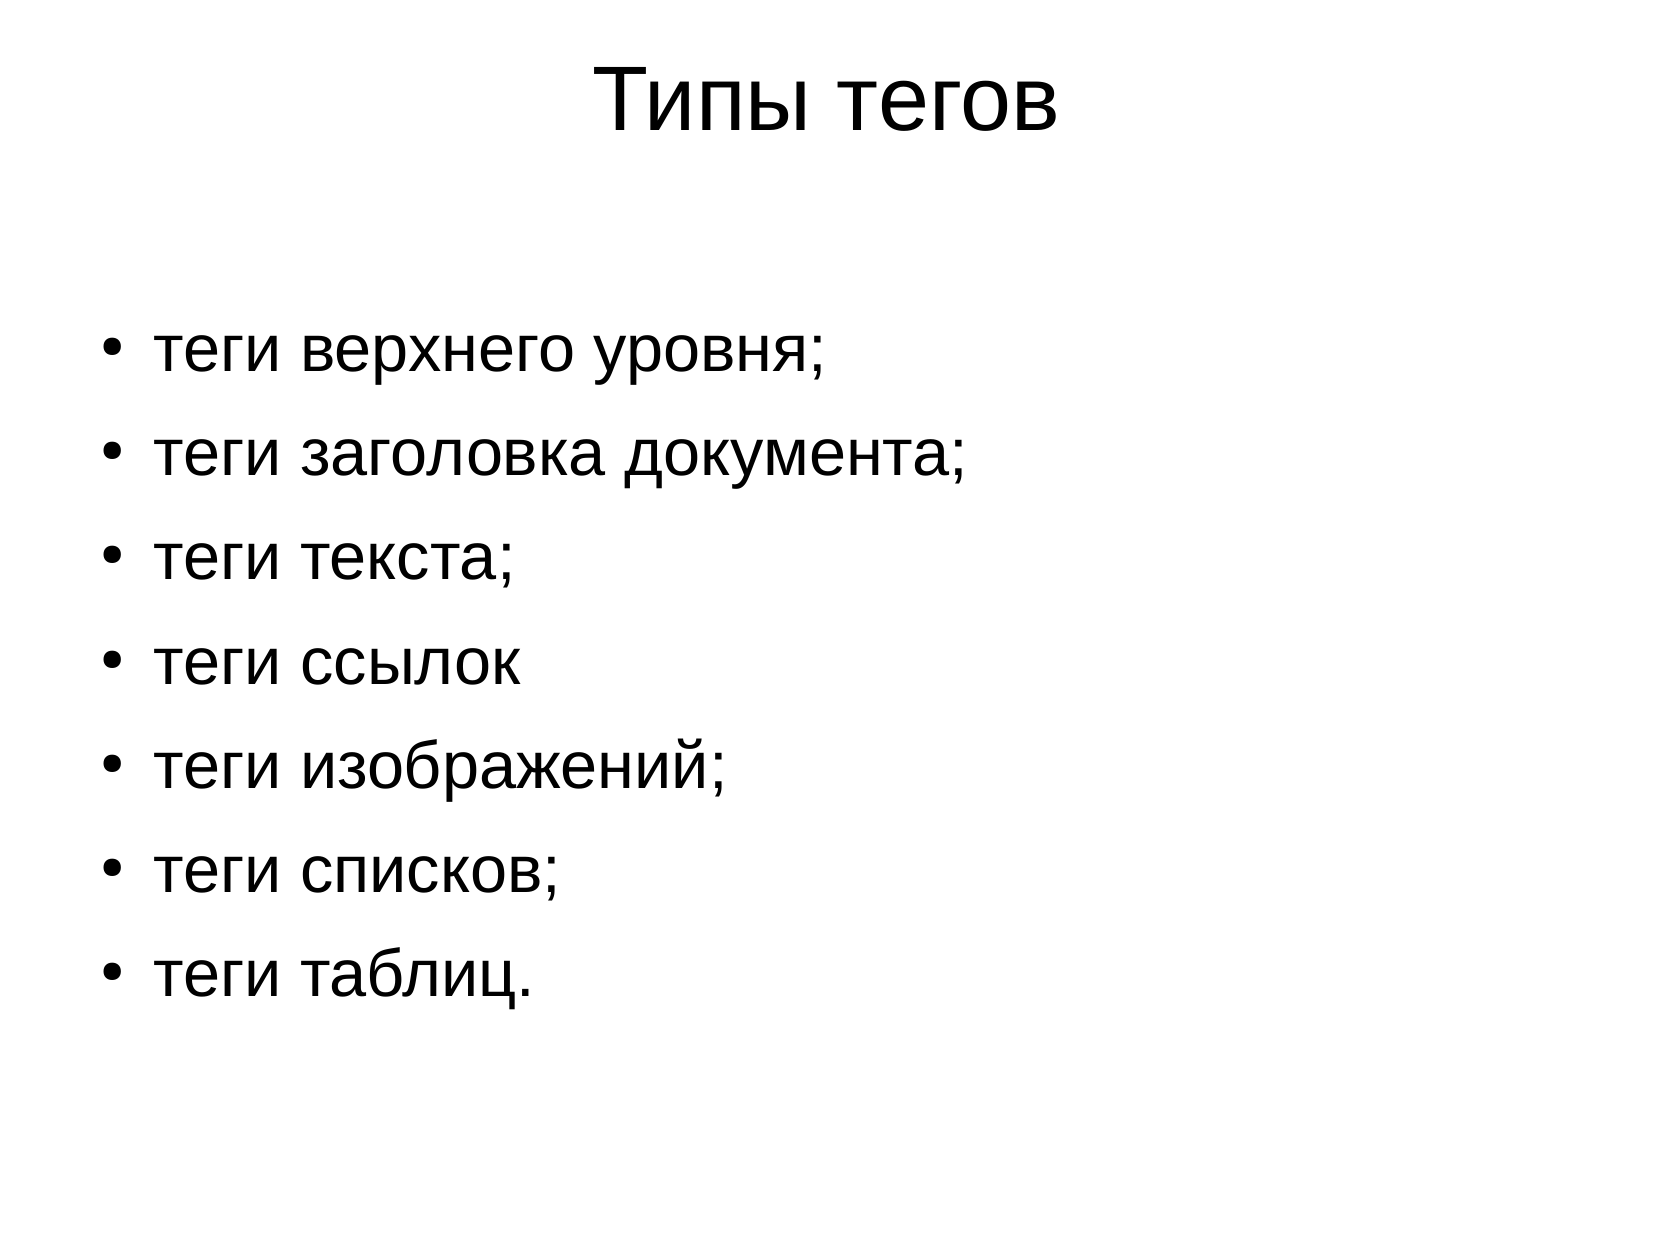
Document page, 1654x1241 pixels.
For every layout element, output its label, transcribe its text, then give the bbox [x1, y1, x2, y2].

title Типы тегов [82, 47, 1571, 150]
list теги верхнего уровня; теги заголовка документа; теги текста; теги ссылок теги изображений; теги списков; теги таблиц. [82, 206, 1571, 1109]
